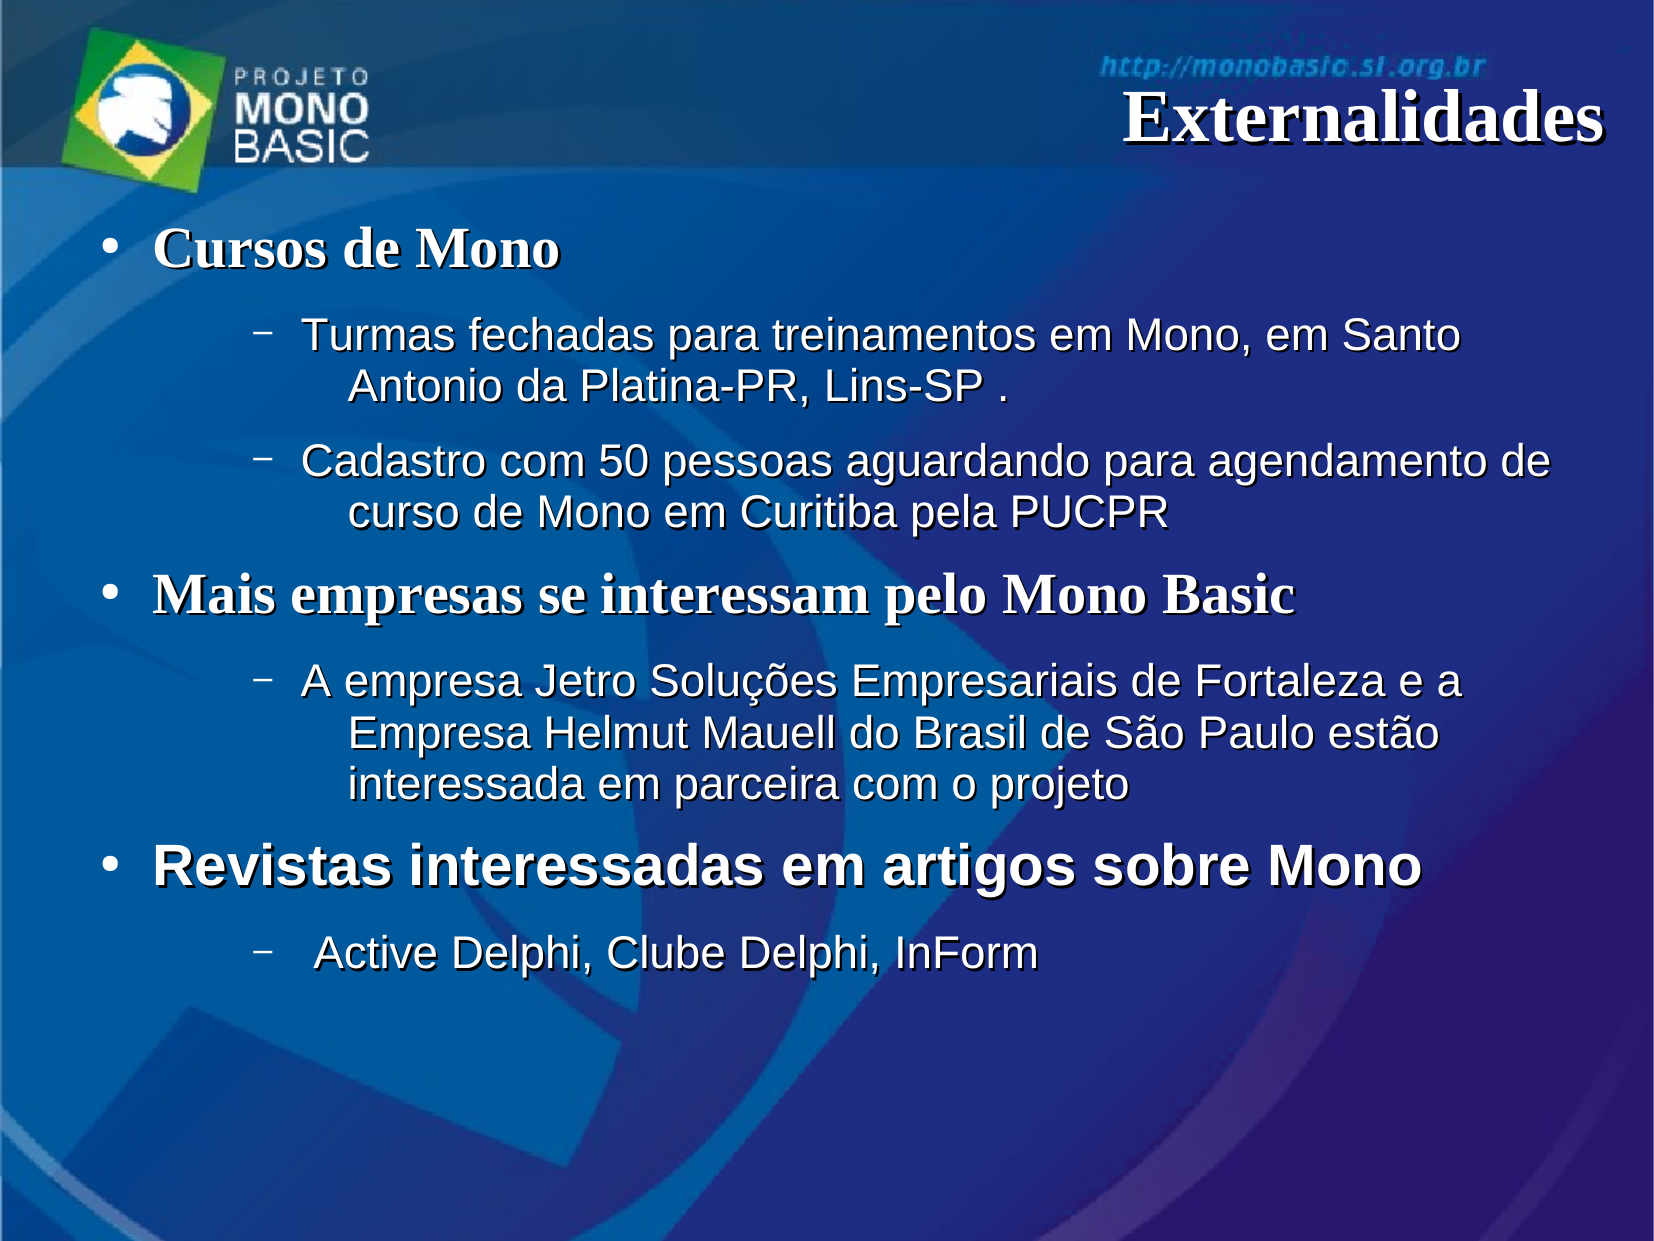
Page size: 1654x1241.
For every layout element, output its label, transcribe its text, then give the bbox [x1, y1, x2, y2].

title Externalidades [222, 43, 1606, 191]
list Cursos de Mono Turmas fechadas para treinamentos em Mono, em Santo Antonio da Platina-PR, Lins-SP . Cadastro com 50 pessoas aguardando para agendamento de curso de Mono em Curitiba pela PUCPR Mais empresas se interessam pelo Mono Basic A empresa Jetro Soluções Empresariais de Fortaleza e a Empresa Helmut Mauell do Brasil de São Paulo estão interessada em parceira com o projeto Revistas interessadas em artigos sobre Mono Active Delphi, Clube Delphi, InForm [64, 214, 1627, 1001]
picture [0, 0, 1654, 1241]
